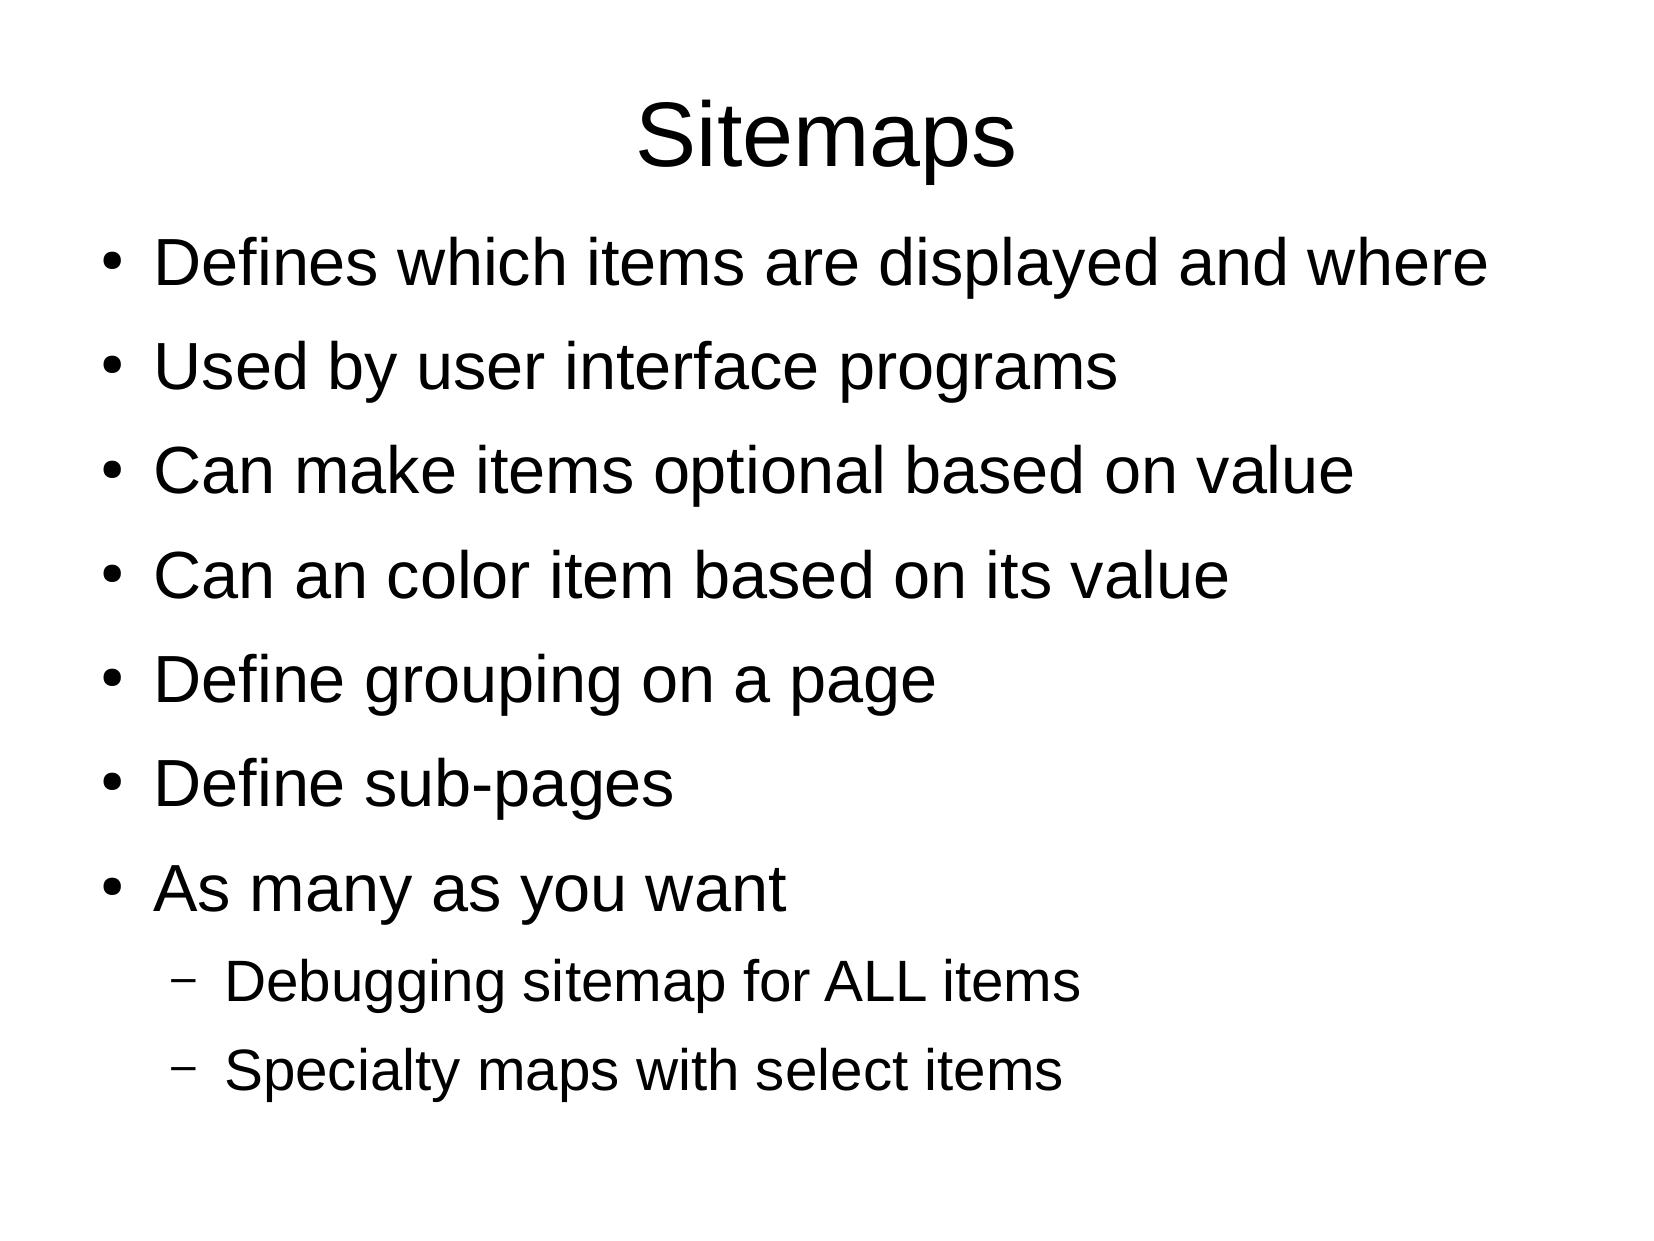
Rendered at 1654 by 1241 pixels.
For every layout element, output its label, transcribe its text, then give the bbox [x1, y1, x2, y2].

list Defines which items are displayed and where Used by user interface programs Can make items optional based on value Can an color item based on its value Define grouping on a page Define sub-pages As many as you want Debugging sitemap for ALL items Specialty maps with select items [82, 225, 1571, 945]
title Sitemaps [82, 31, 1571, 225]
